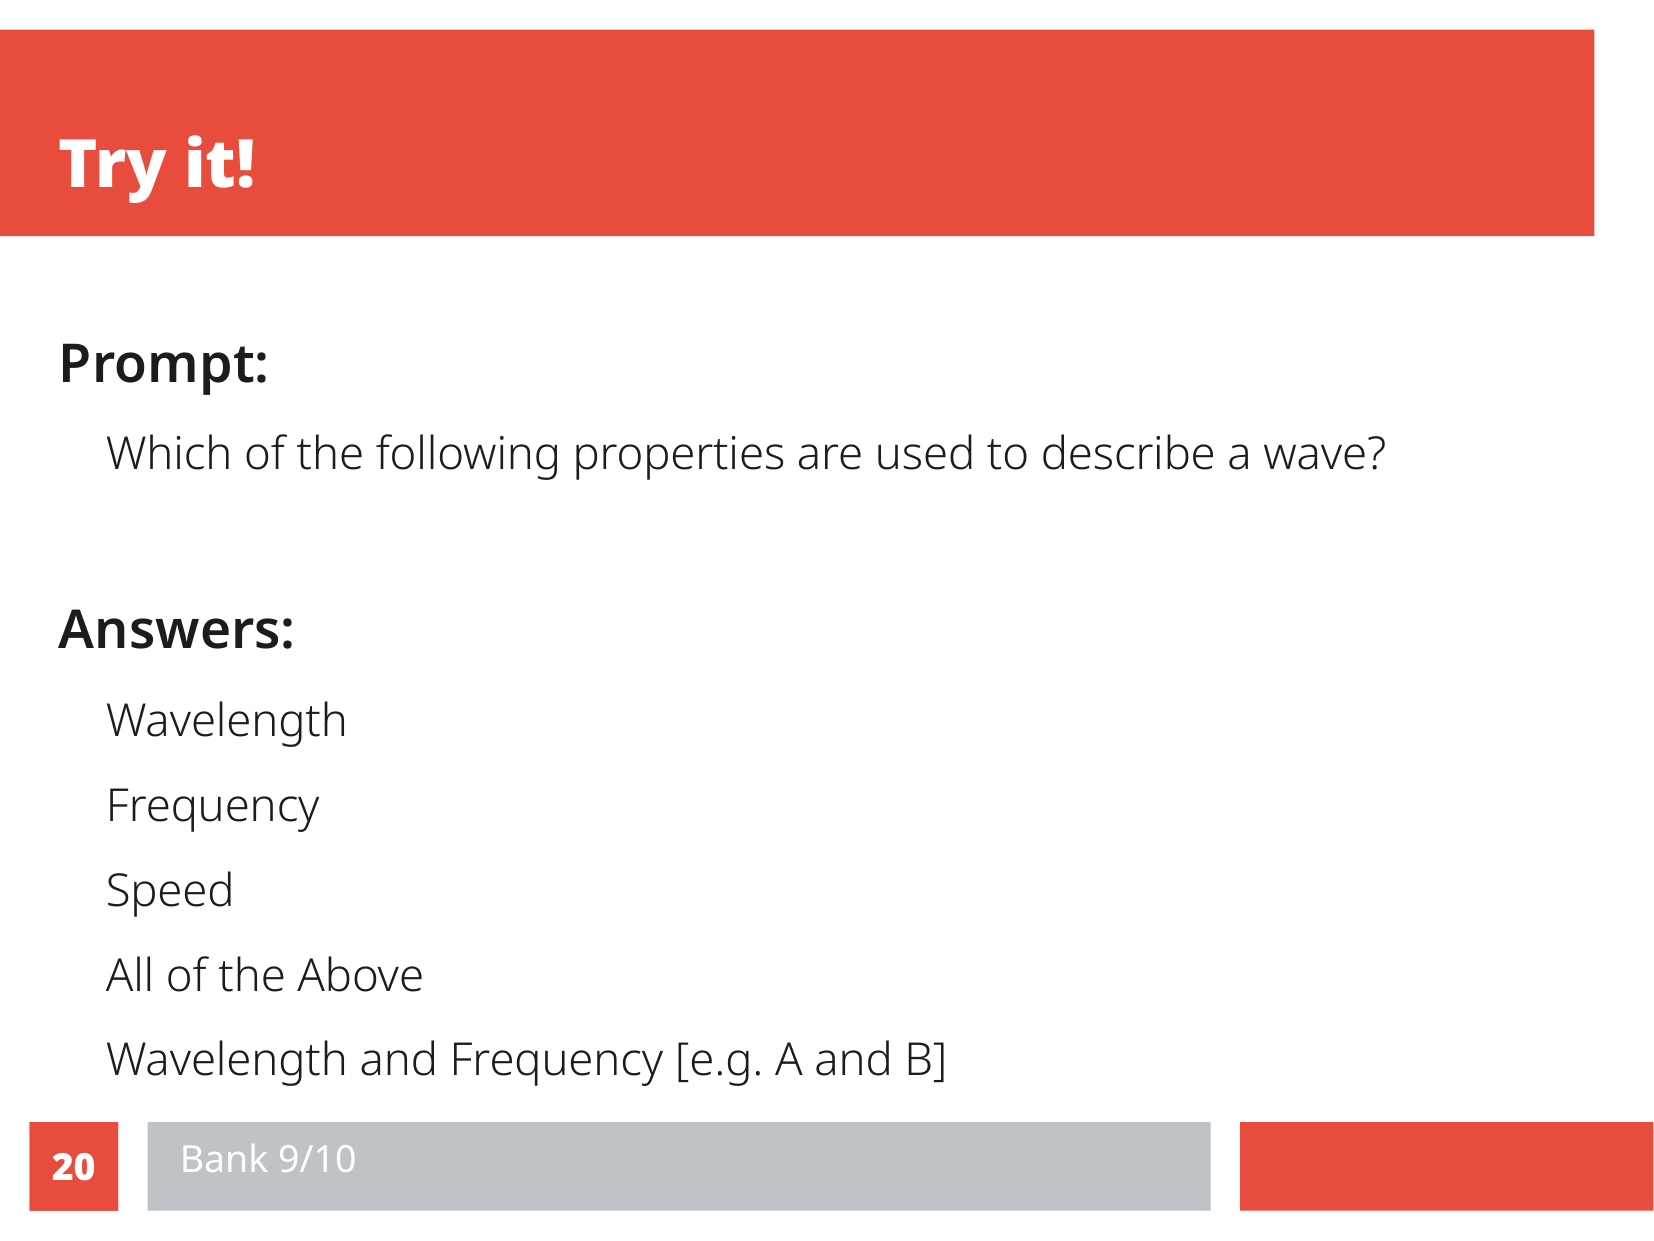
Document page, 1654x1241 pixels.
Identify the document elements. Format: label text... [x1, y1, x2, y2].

list Prompt: Which of the following properties are used to describe a wave? Answers: Wavelength Frequency Speed All of the Above Wavelength and Frequency [e.g. A and B] [59, 324, 1565, 1093]
text_box Bank 9/10 [165, 1125, 736, 1184]
title Try it! [59, 59, 1595, 207]
